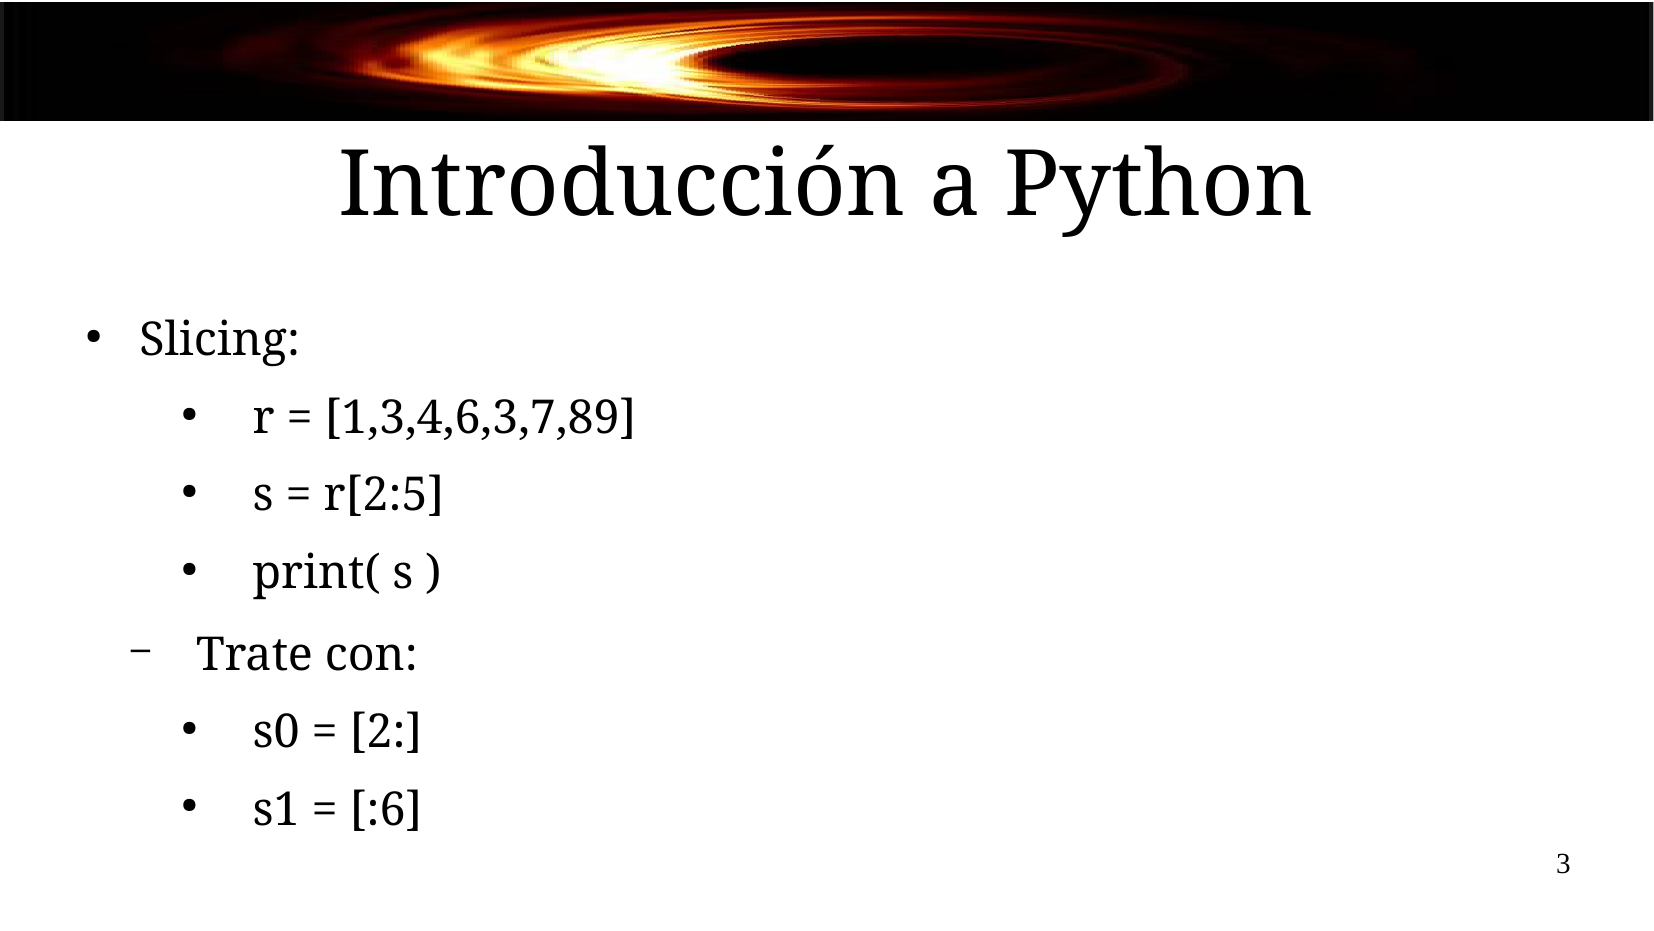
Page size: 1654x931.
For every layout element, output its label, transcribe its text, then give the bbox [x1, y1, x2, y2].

list Slicing: r = [1,3,4,6,3,7,89] s = r[2:5] print( s ) Trate con: s0 = [2:] s1 = [:6] [82, 306, 1571, 846]
title Introducción a Python [82, 121, 1571, 258]
picture [0, 2, 1654, 121]
